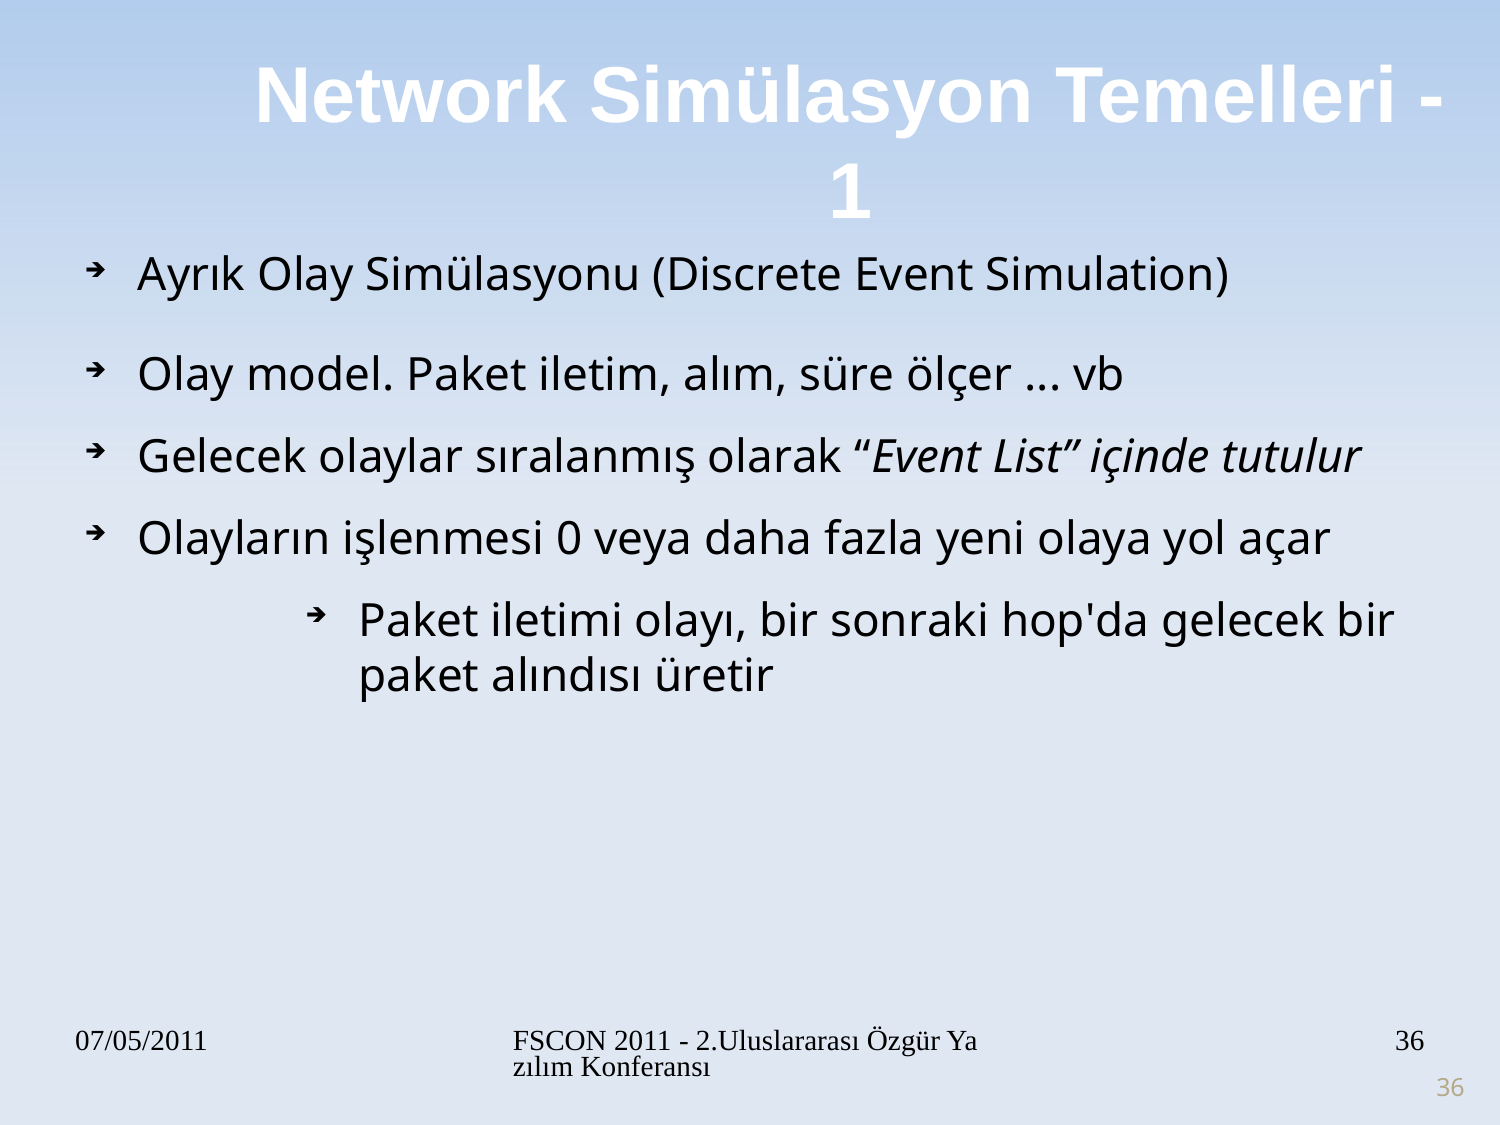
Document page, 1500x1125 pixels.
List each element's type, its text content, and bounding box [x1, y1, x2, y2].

picture [0, 0, 1500, 1125]
title Network Simülasyon Temelleri -1 [235, 36, 1466, 242]
text_box Ayrık Olay Simülasyonu (Discrete Event Simulation) Olay model. Paket iletim, alım, süre ölçer ... vb Gelecek olaylar sıralanmış olarak “Event List” içinde tutulur Olayların işlenmesi 0 veya daha fazla yeni olaya yol açar Paket iletimi olayı, bir sonraki hop'da gelecek bir paket alındısı üretir [52, 237, 1426, 1026]
text_box <number> [1413, 1034, 1489, 1113]
